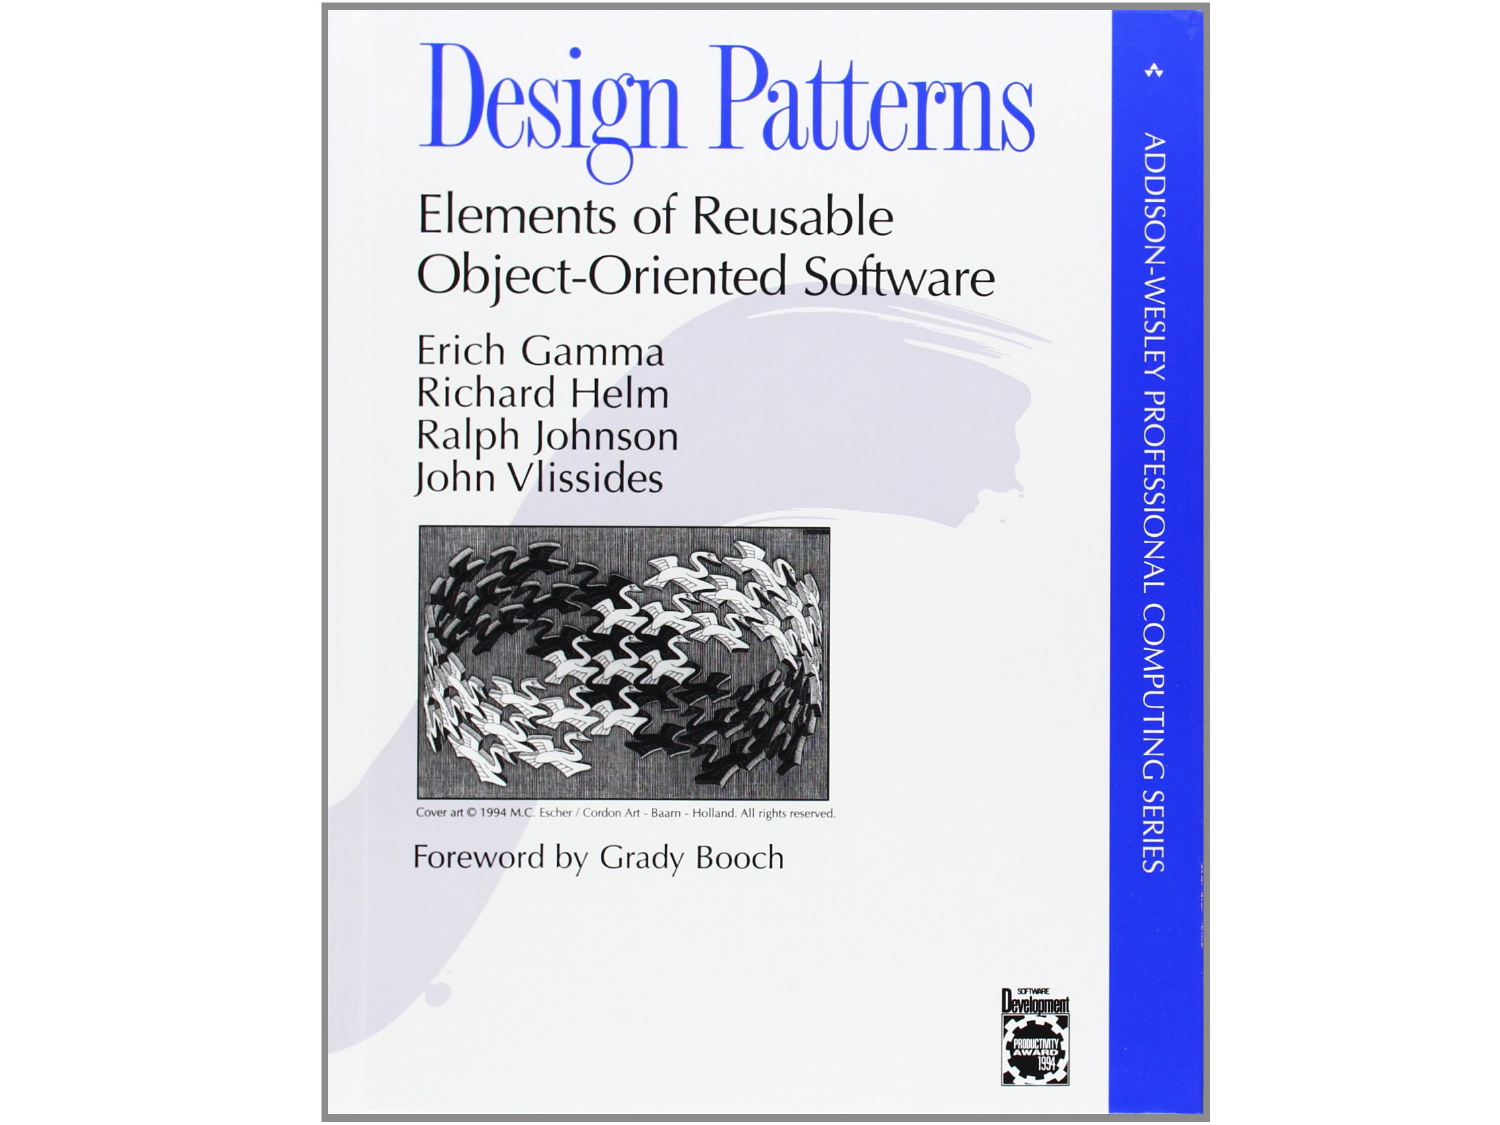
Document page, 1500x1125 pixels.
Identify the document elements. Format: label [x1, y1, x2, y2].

picture [318, 0, 1213, 1125]
